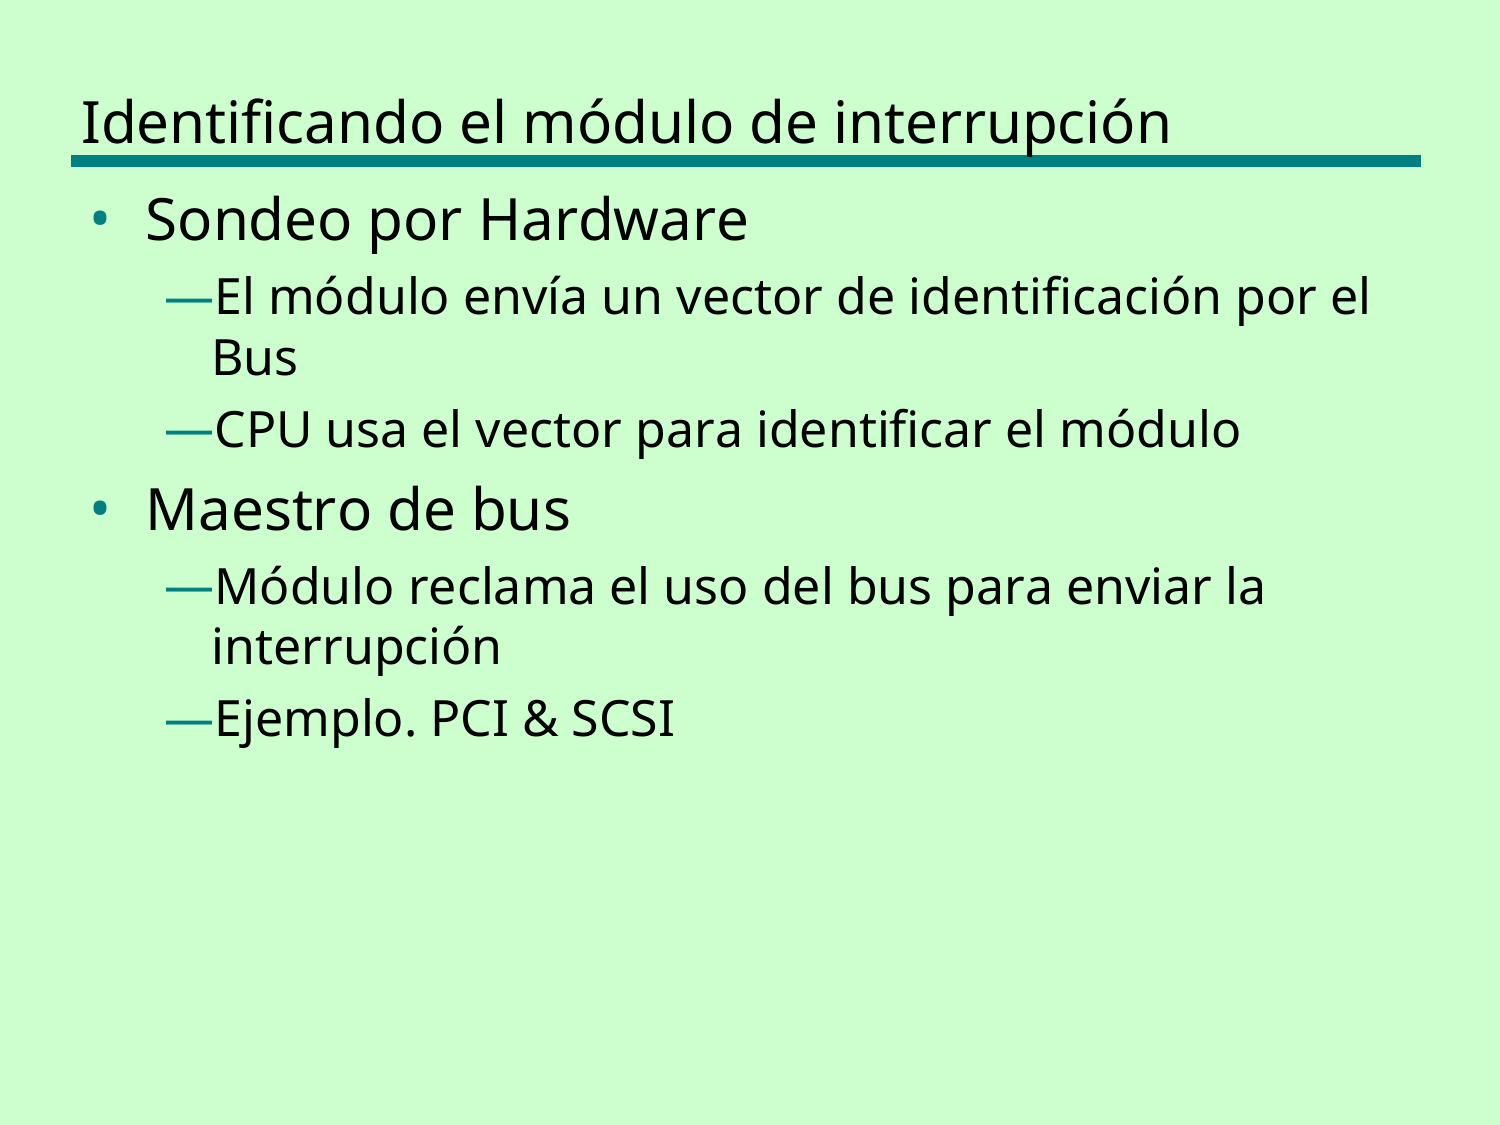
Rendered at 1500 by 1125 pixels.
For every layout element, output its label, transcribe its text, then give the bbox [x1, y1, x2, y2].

list Sondeo por Hardware El módulo envía un vector de identificación por el Bus CPU usa el vector para identificar el módulo Maestro de bus Módulo reclama el uso del bus para enviar la interrupción Ejemplo. PCI & SCSI [74, 174, 1417, 1101]
title Identificando el módulo de interrupción [66, 24, 1413, 163]
